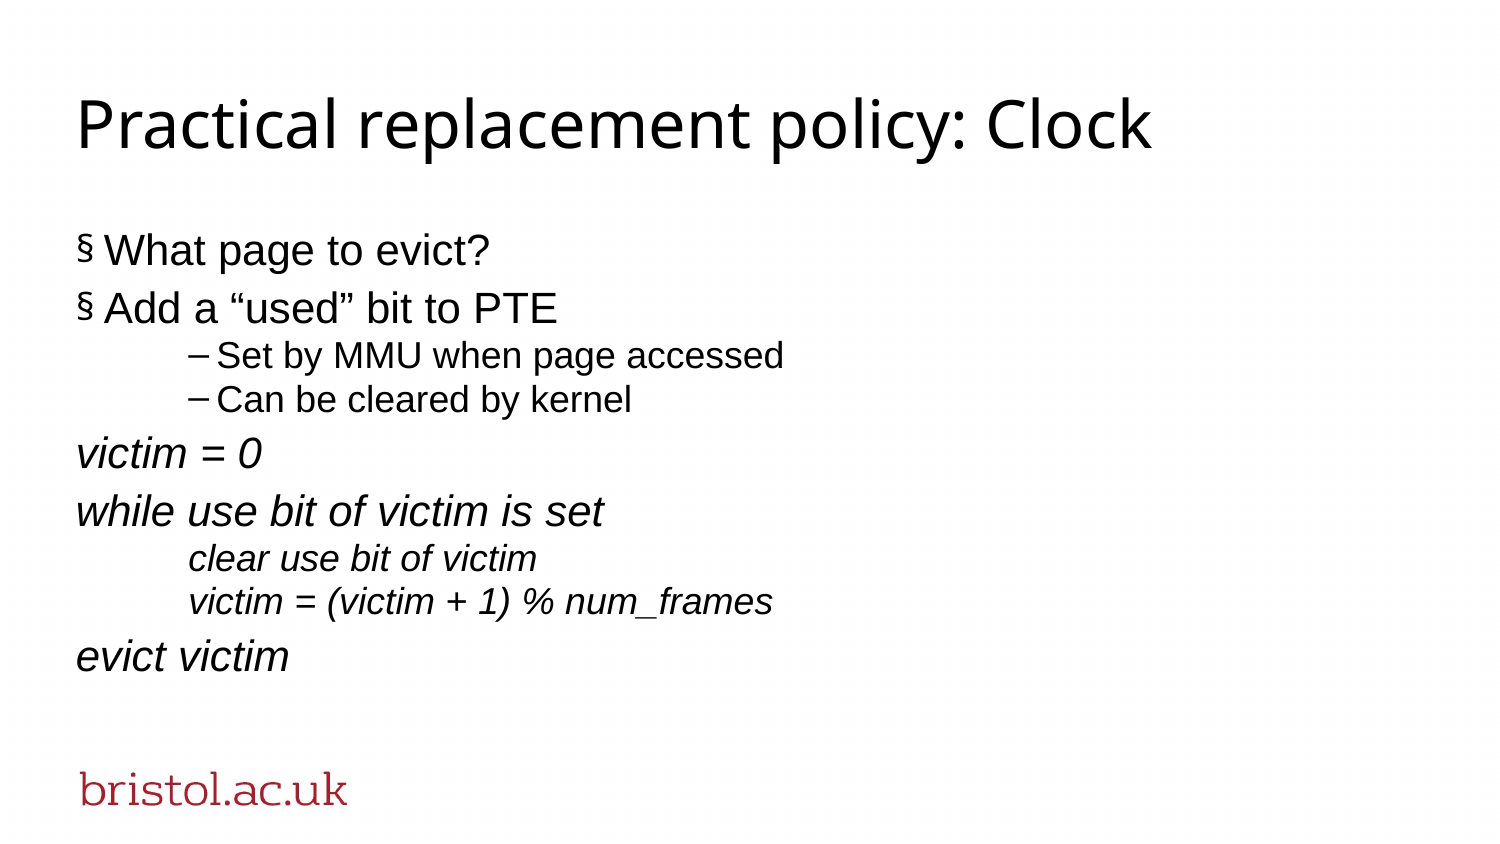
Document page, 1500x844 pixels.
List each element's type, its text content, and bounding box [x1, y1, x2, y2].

title Practical replacement policy: Clock [60, 44, 1440, 209]
list What page to evict? Add a “used” bit to PTE Set by MMU when page accessed Can be cleared by kernel victim = 0 while use bit of victim is set clear use bit of victim victim = (victim + 1) % num_frames evict victim [60, 224, 1440, 699]
